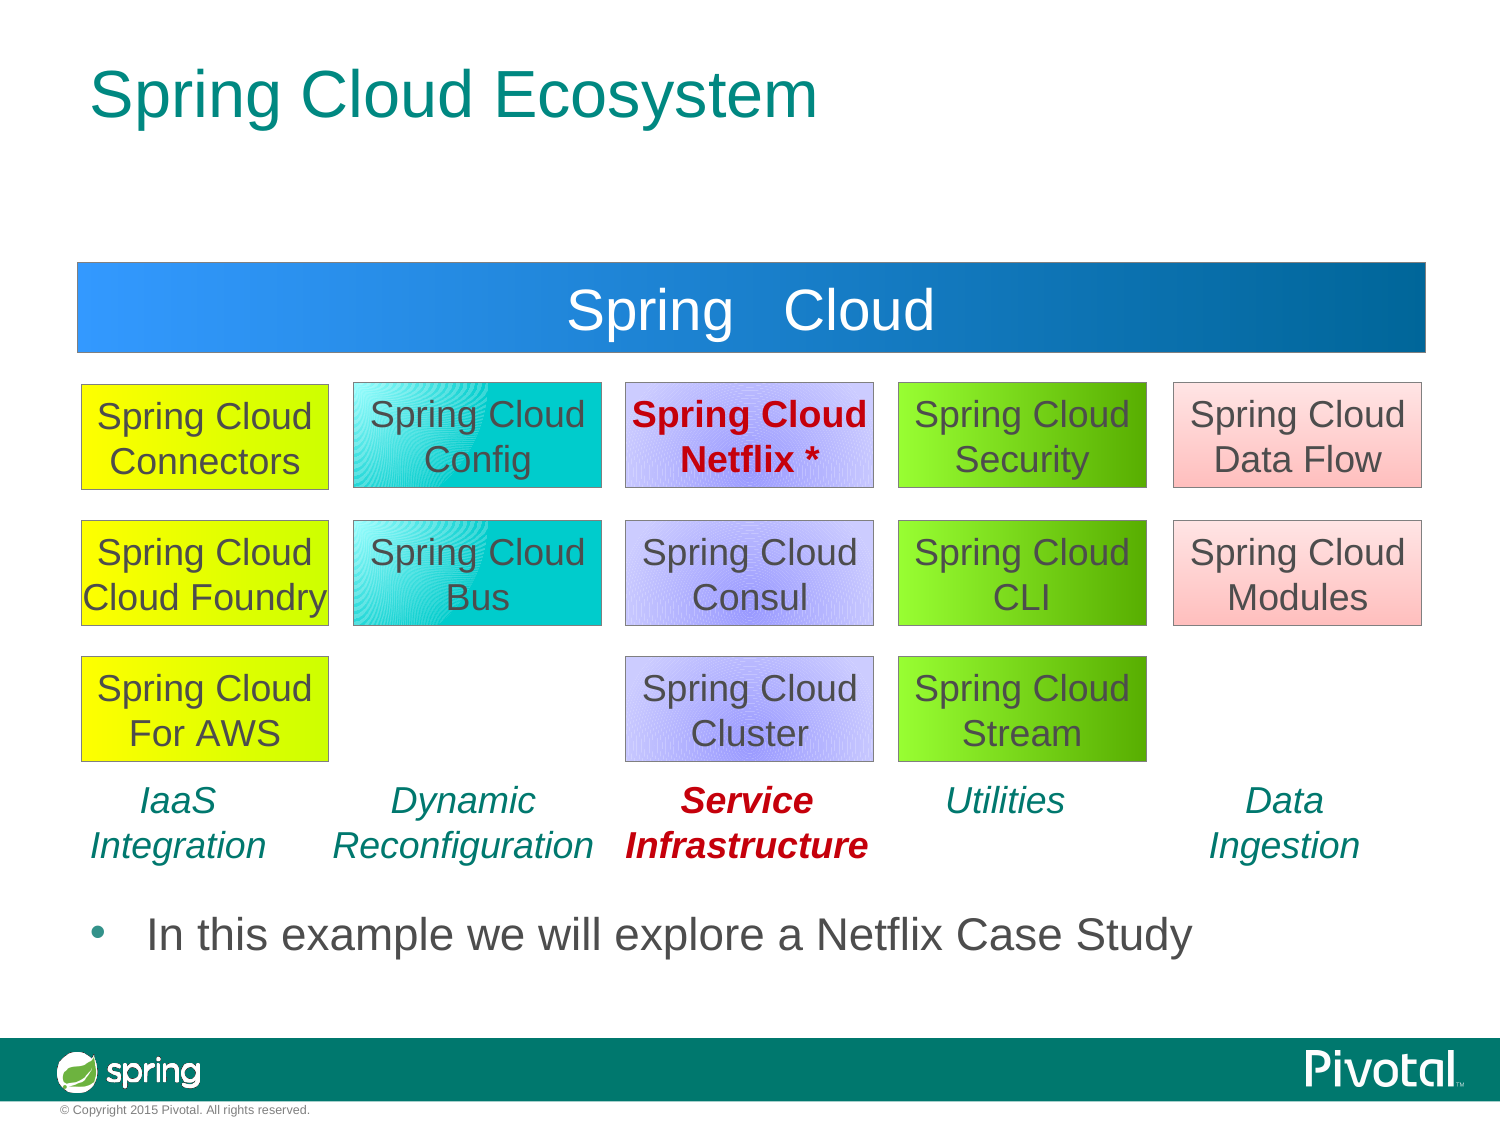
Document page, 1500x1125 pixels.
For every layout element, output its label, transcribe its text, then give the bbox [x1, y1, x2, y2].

picture [1306, 1050, 1464, 1087]
title Spring Cloud Ecosystem [75, 37, 1392, 225]
list In this example we will explore a Netflix Case Study Microservices Infrastructure Provides useful services such as Service Discovery, Configuration Server and Monitoring Several based on other Open Source projects Netfix OSS, HashiCorp's Consul, ... Platform Support Access platform-specific information and services Available for Cloud Foundry, AWS and Heroku Uses Spring Boot style starters Requires Spring Boot to work [75, 262, 1426, 1013]
picture [32, 1041, 210, 1103]
